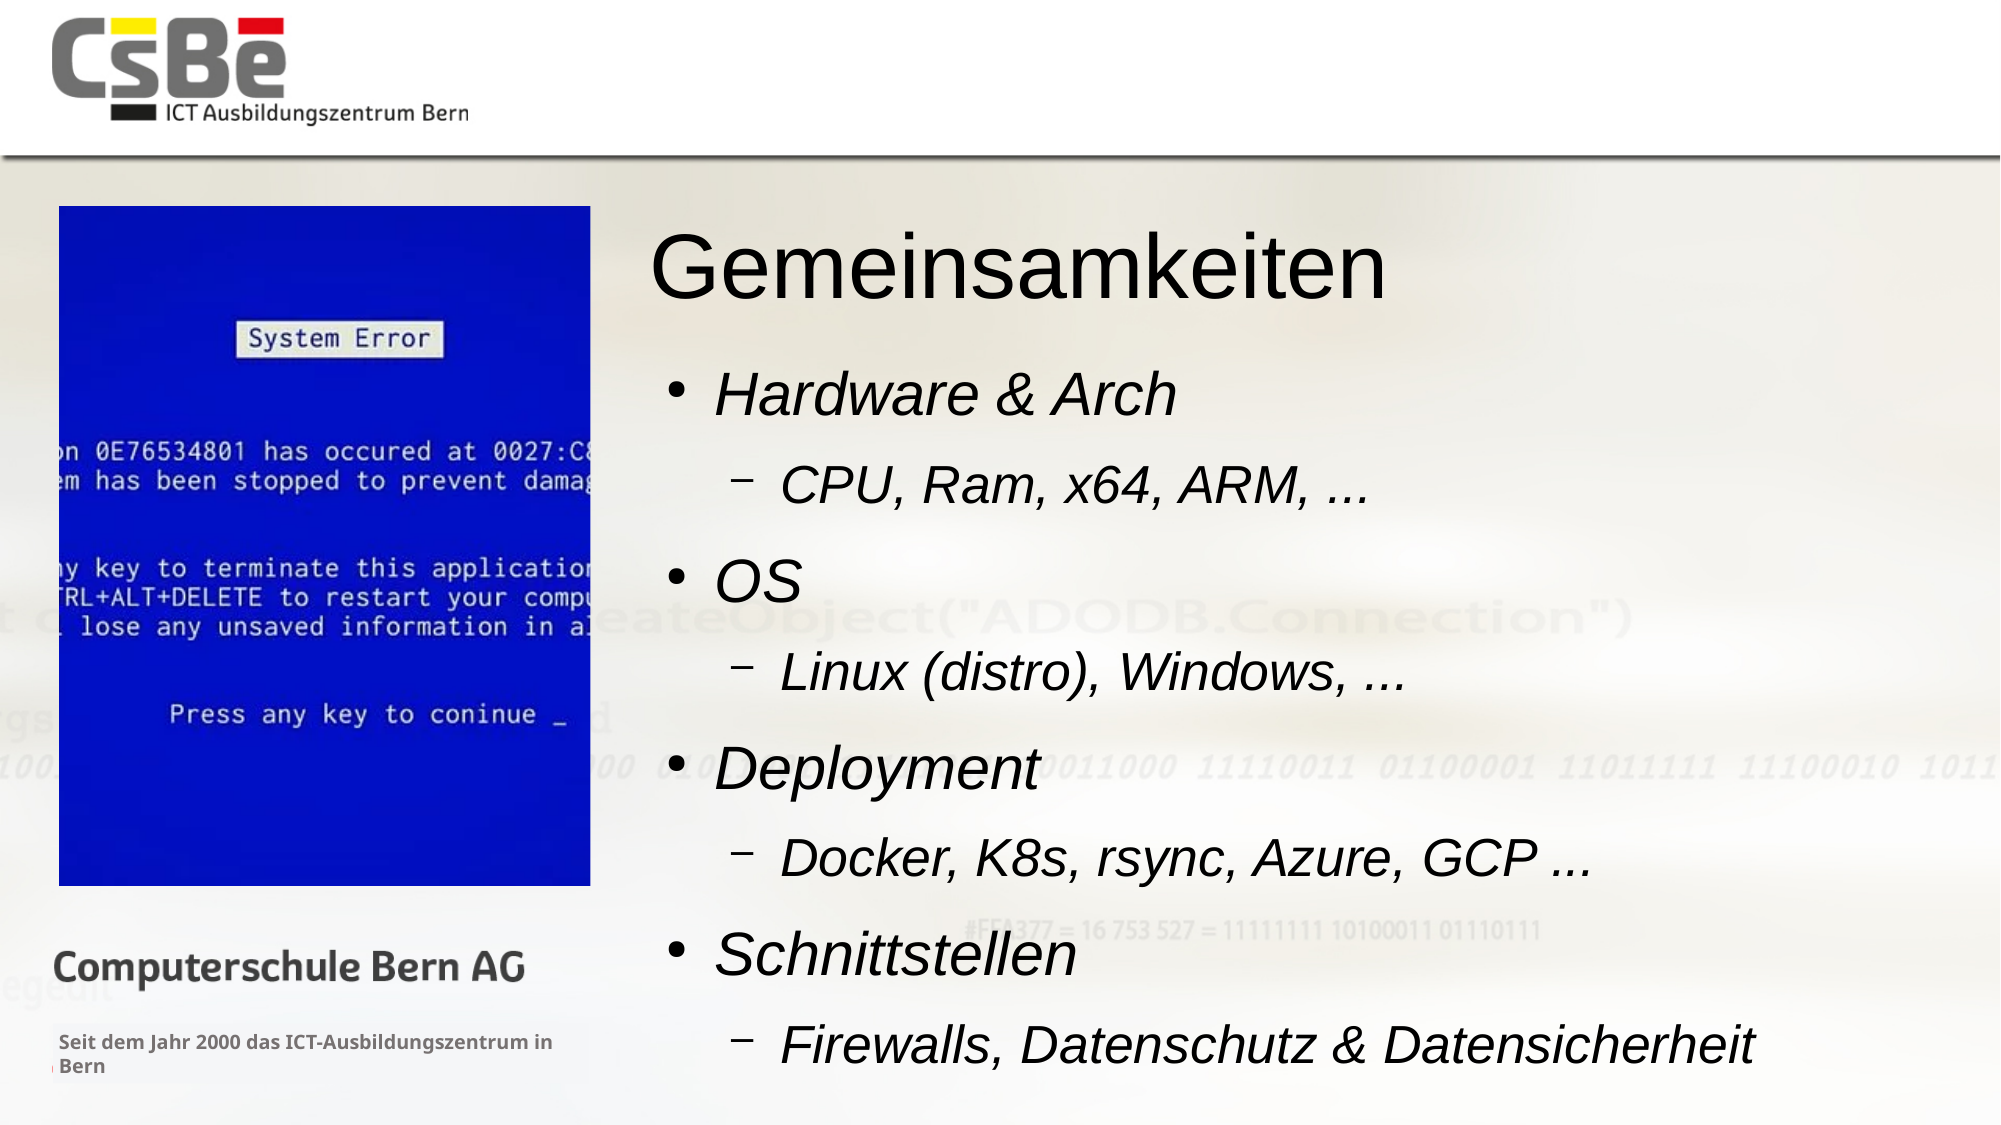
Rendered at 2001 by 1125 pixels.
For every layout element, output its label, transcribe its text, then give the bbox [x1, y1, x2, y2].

picture [0, 0, 2001, 1125]
list Gemeinsamkeiten [649, 206, 1920, 355]
list Hardware & Arch CPU, Ram, x64, ARM, ... OS Linux (distro), Windows, ... Deployment Docker, K8s, rsync, Azure, GCP ... Schnittstellen Firewalls, Datenschutz & Datensicherheit [649, 355, 1920, 1079]
